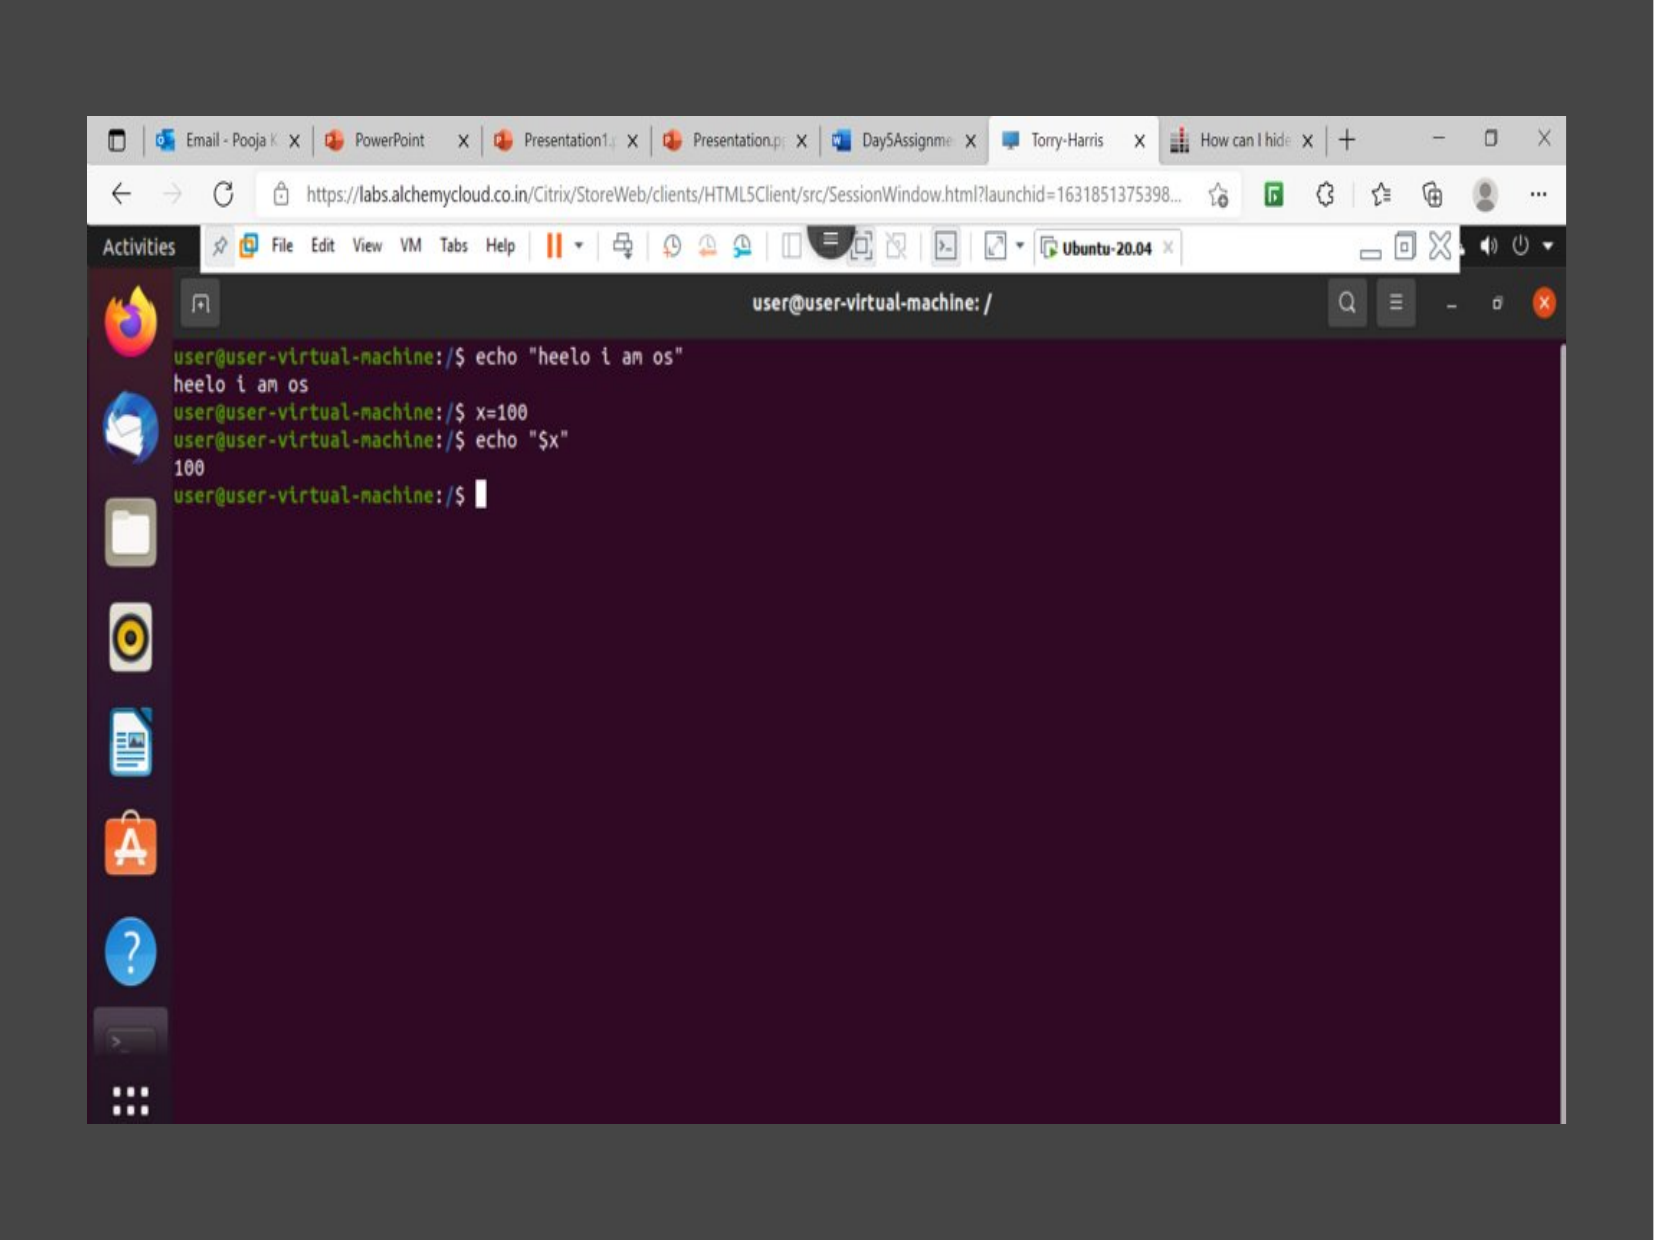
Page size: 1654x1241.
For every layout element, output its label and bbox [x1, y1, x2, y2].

picture [87, 116, 1567, 1124]
